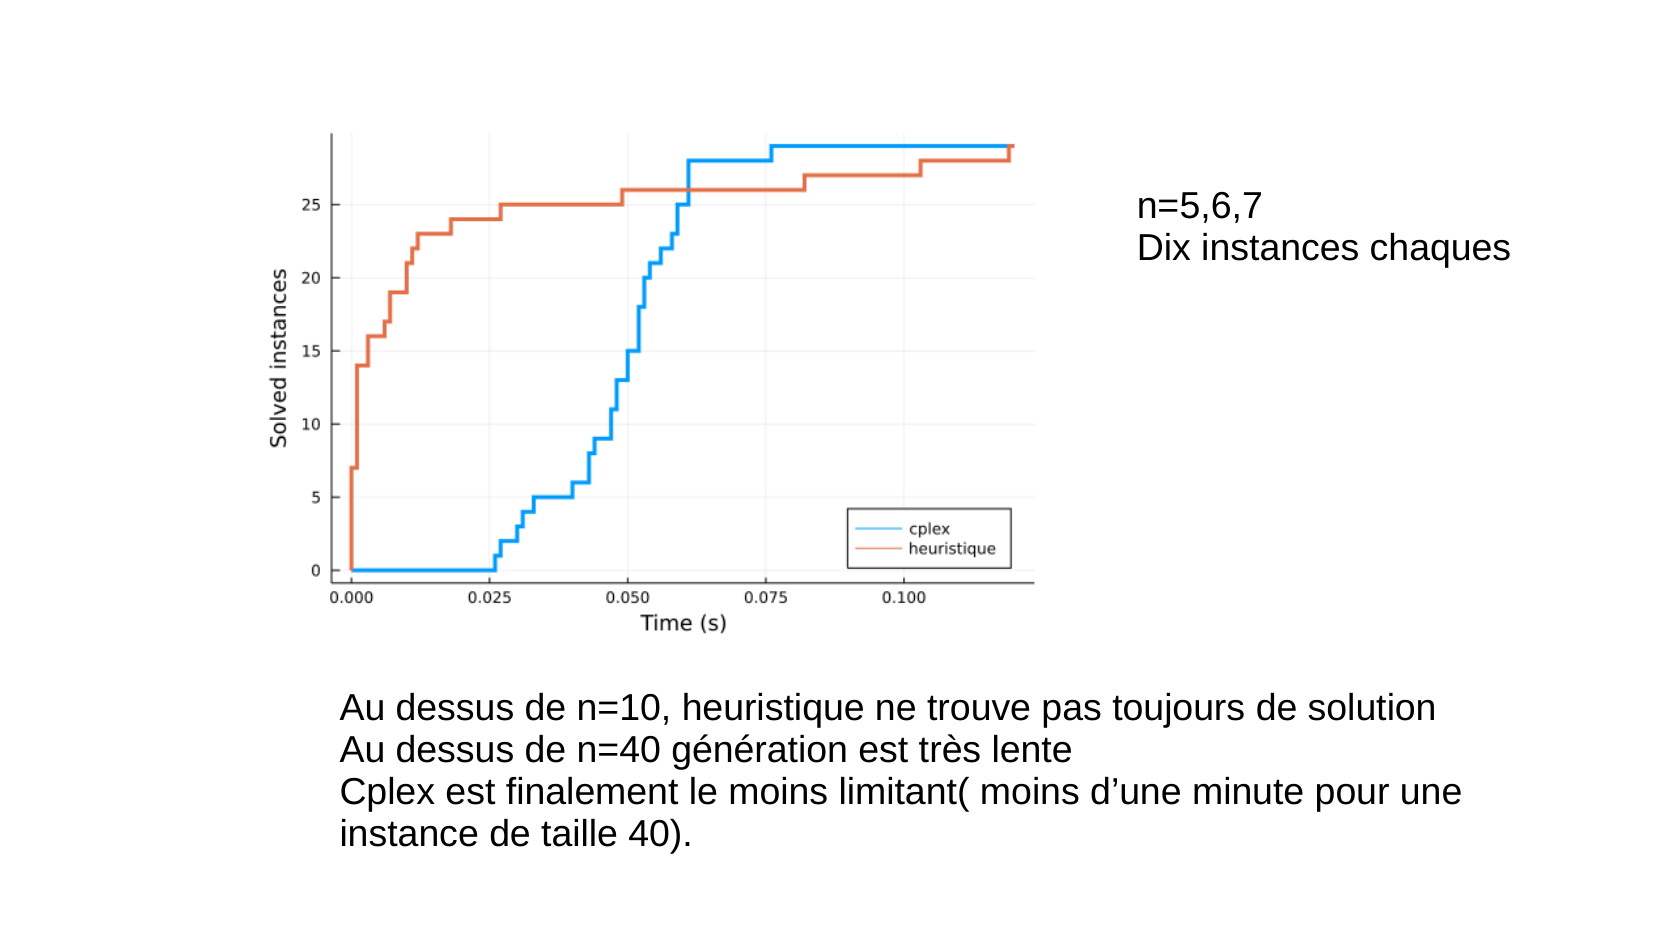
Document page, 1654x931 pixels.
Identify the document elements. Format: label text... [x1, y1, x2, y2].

text_box Au dessus de n=10, heuristique ne trouve pas toujours de solution Au dessus de n=40 génération est très lente Cplex est finalement le moins limitant( moins d’une minute pour une instance de taille 40). [324, 679, 1536, 931]
picture [265, 118, 1050, 641]
text_box n=5,6,7 Dix instances chaques [1122, 177, 1565, 318]
